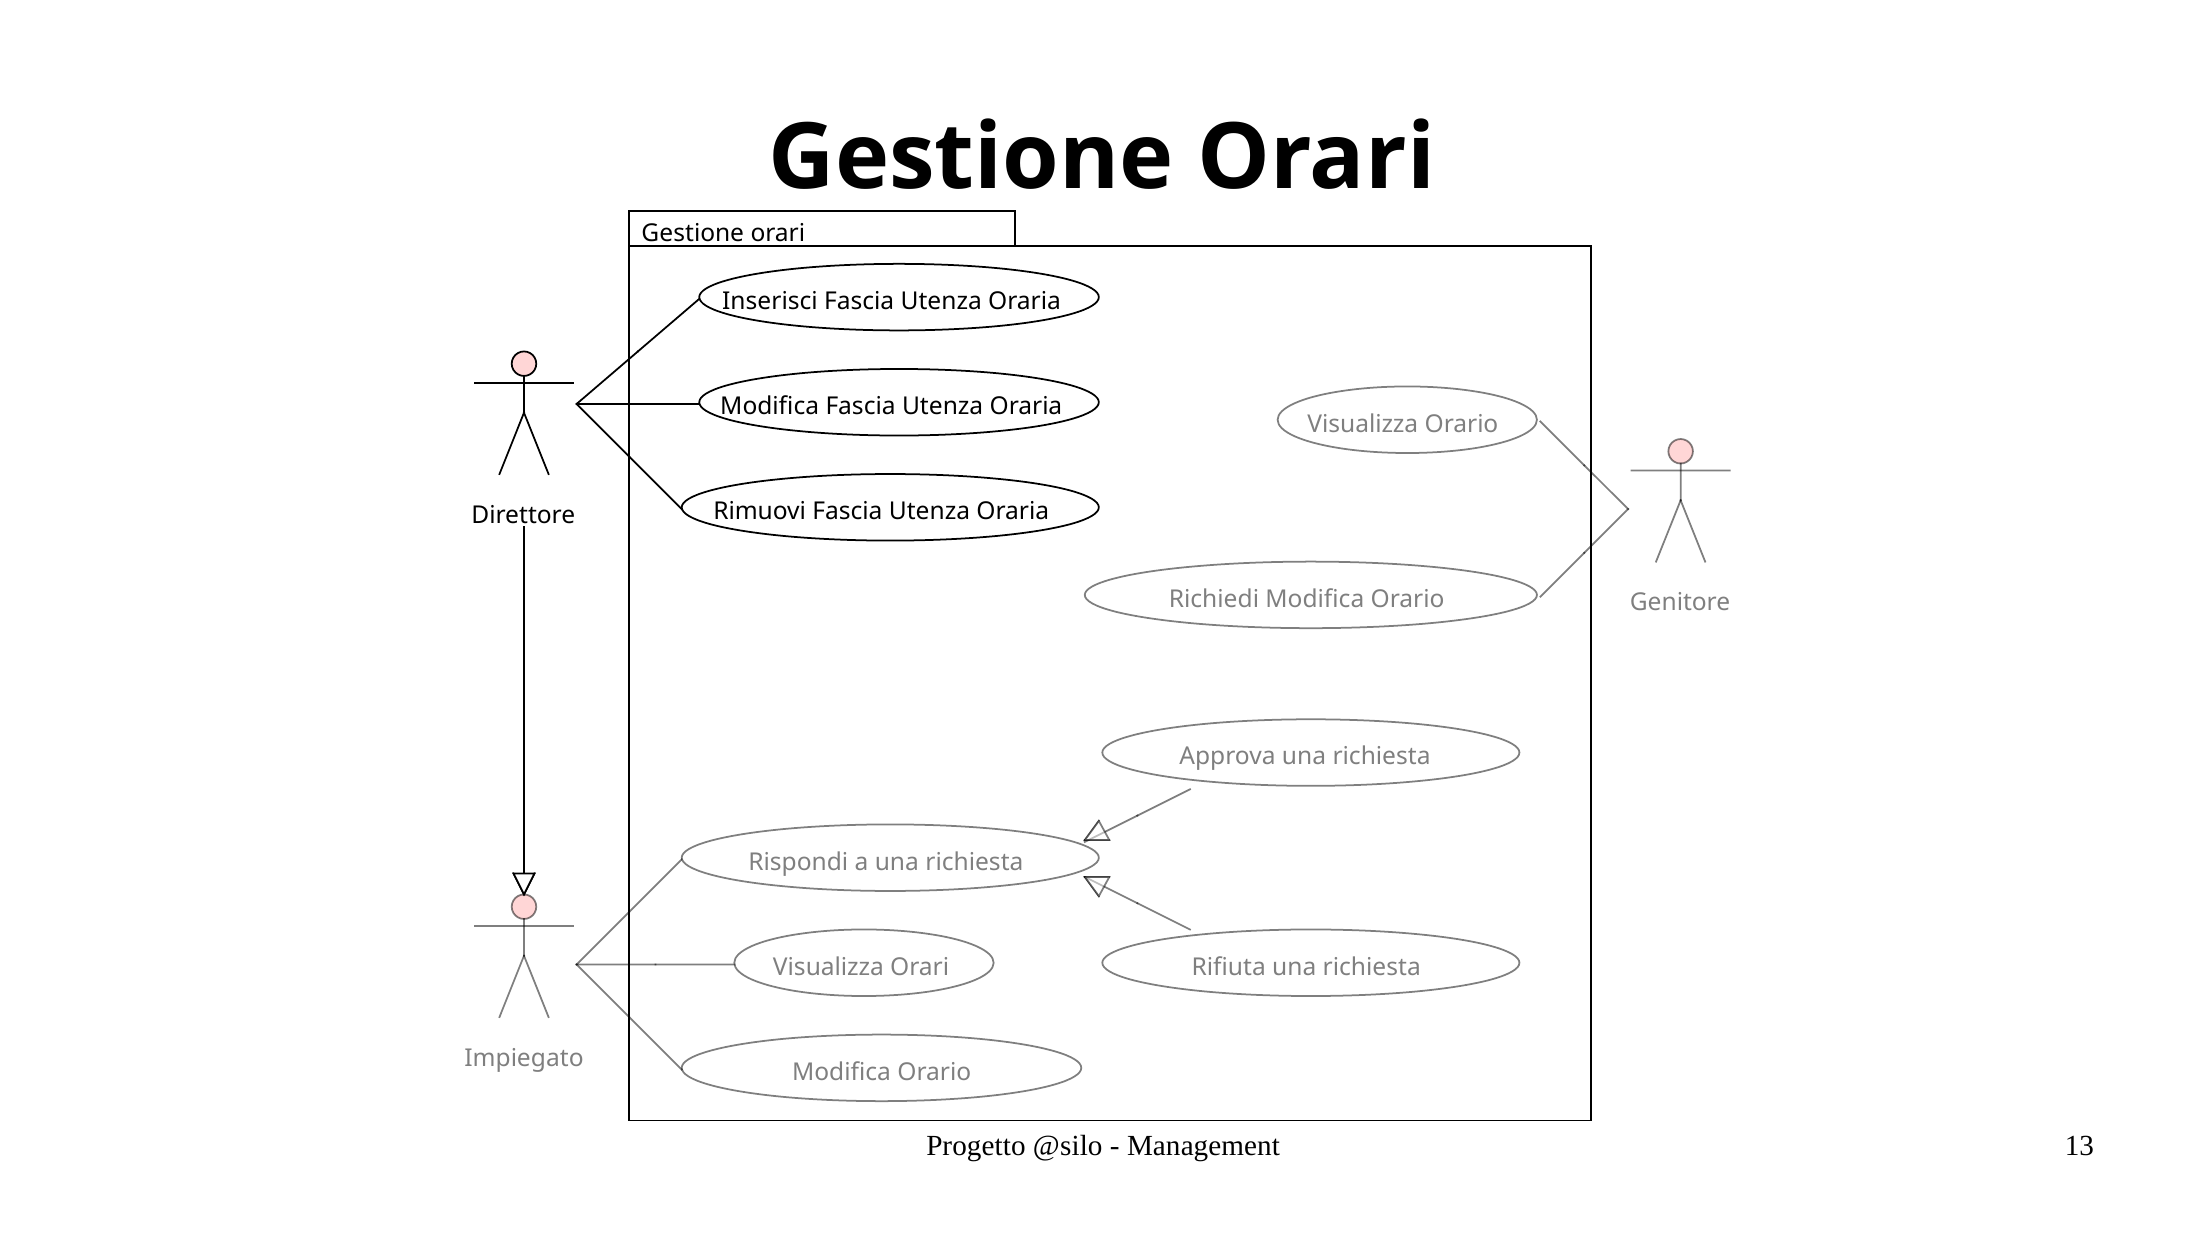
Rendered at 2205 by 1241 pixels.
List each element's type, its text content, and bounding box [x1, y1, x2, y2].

picture [400, 175, 1805, 1159]
title Gestione Orari [110, 49, 2095, 257]
